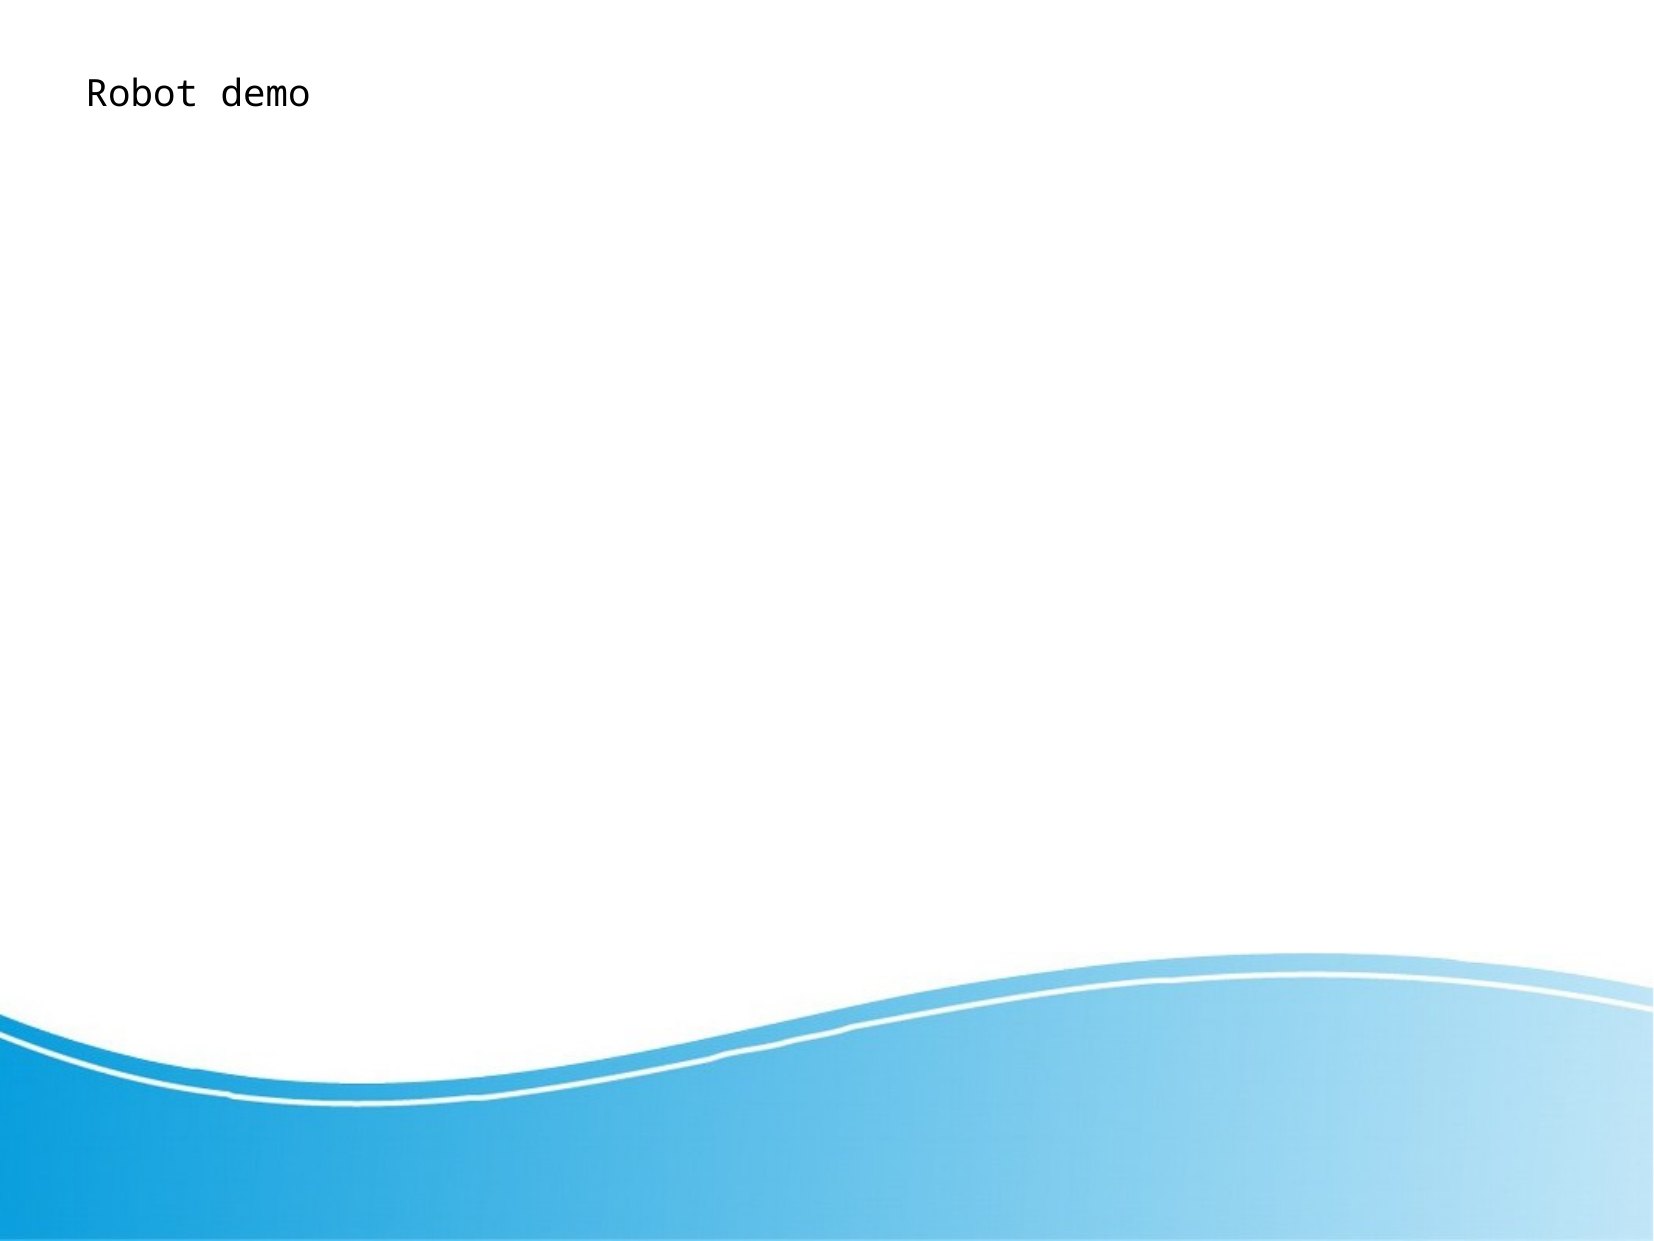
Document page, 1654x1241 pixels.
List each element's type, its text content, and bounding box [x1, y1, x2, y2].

picture [0, 952, 1654, 1241]
text_box Robot demo [70, 59, 1595, 224]
